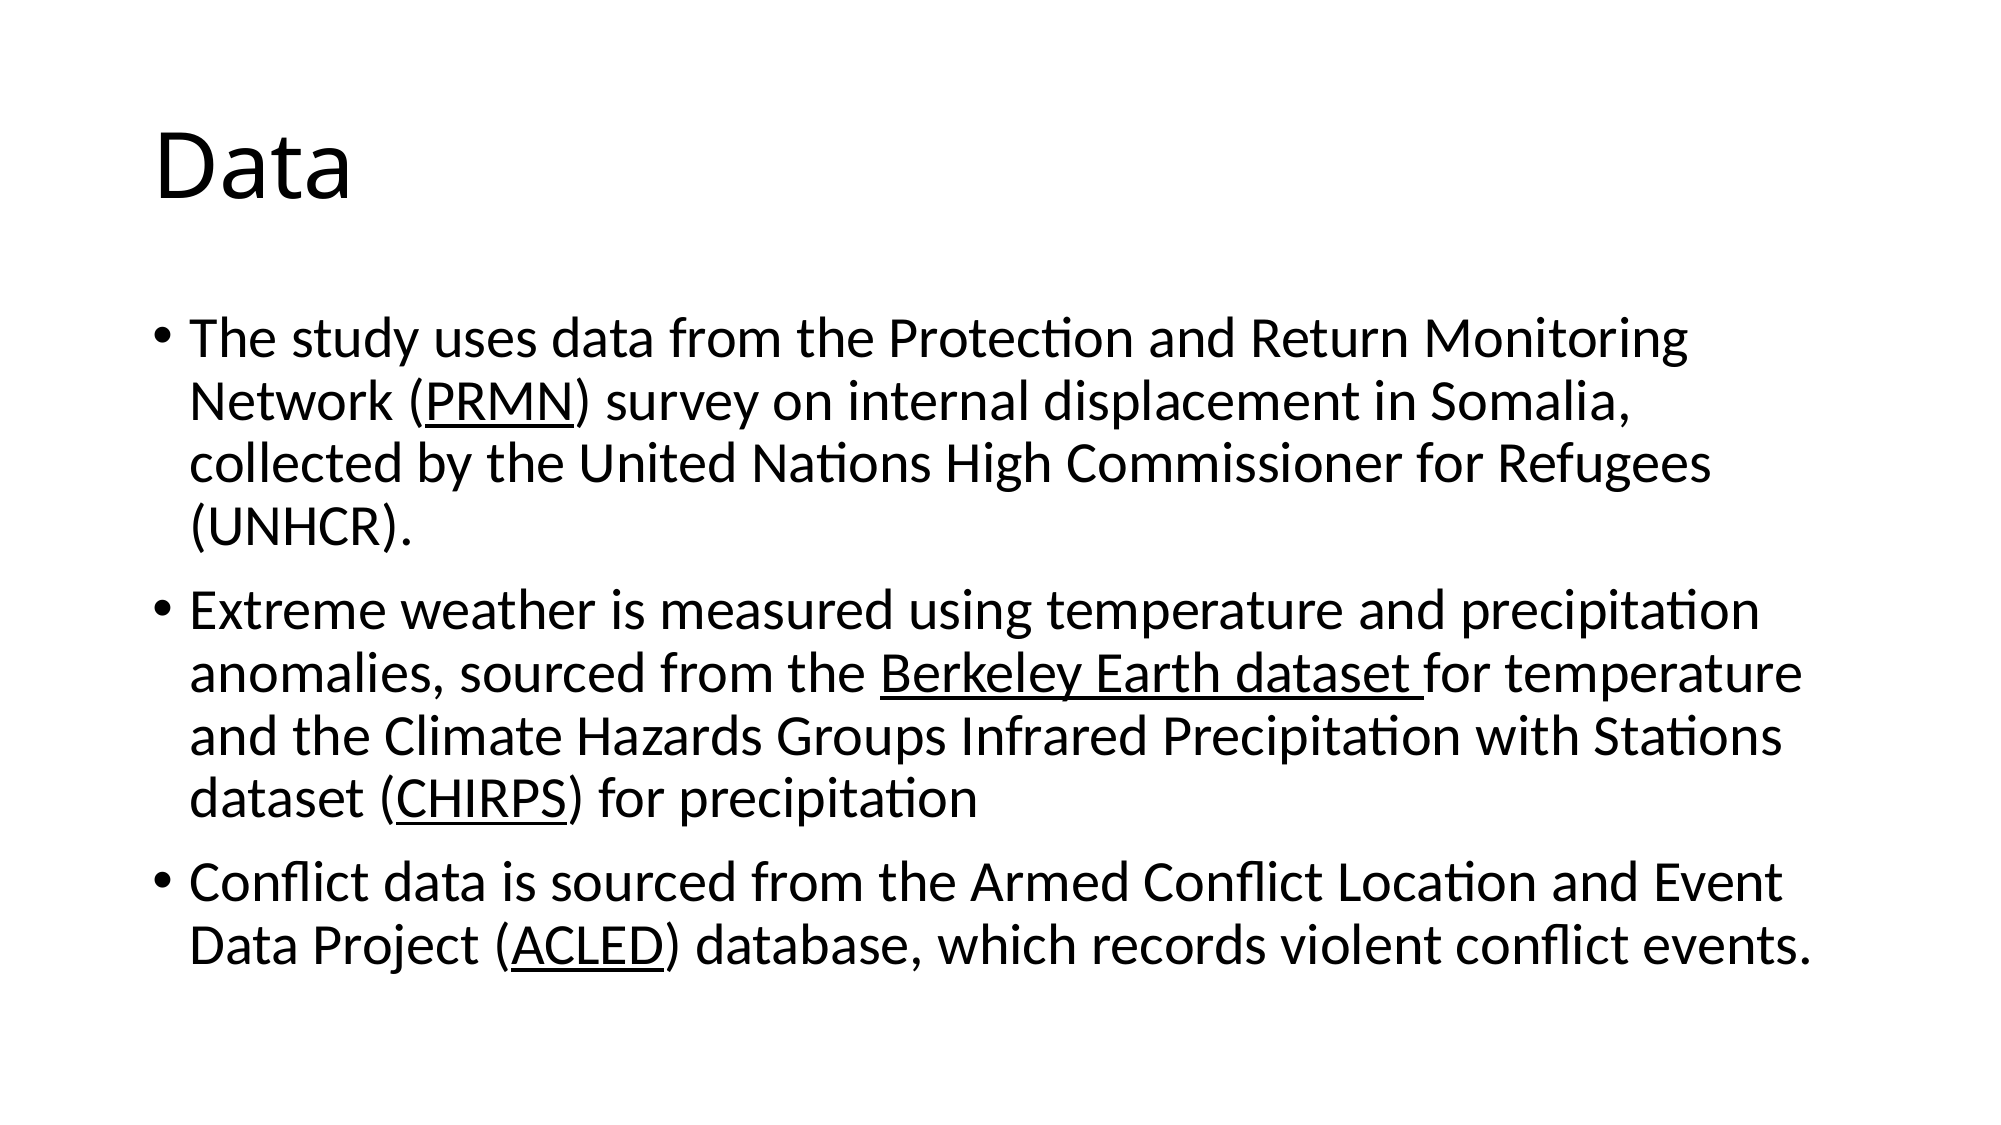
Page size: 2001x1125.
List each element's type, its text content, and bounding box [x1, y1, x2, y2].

list The study uses data from the Protection and Return Monitoring Network (PRMN) survey on internal displacement in Somalia, collected by the United Nations High Commissioner for Refugees (UNHCR). Extreme weather is measured using temperature and precipitation anomalies, sourced from the Berkeley Earth dataset for temperature and the Climate Hazards Groups Infrared Precipitation with Stations dataset (CHIRPS) for precipitation Conflict data is sourced from the Armed Conflict Location and Event Data Project (ACLED) database, which records violent conflict events. [137, 299, 1863, 1014]
title Data [137, 59, 1863, 278]
